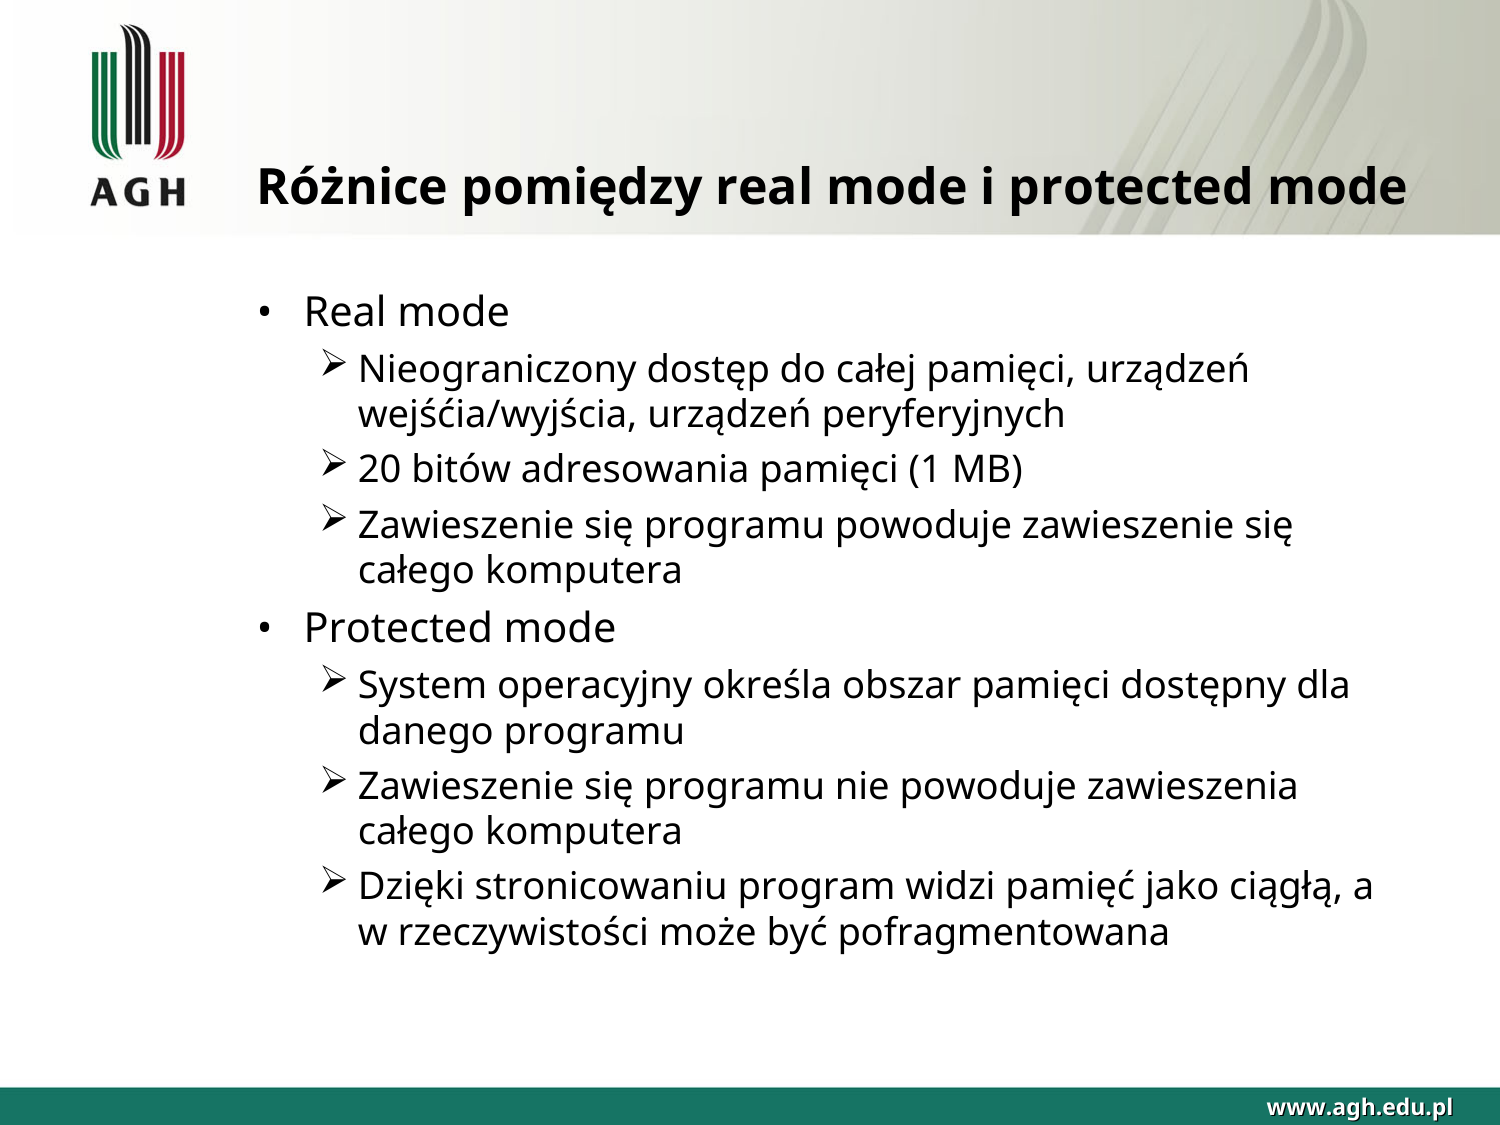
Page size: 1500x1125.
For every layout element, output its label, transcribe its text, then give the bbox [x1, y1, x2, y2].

title Różnice pomiędzy real mode i protected mode [242, 117, 1436, 253]
list Real mode Nieograniczony dostęp do całej pamięci, urządzeń wejśćia/wyjścia, urządzeń peryferyjnych 20 bitów adresowania pamięci (1 MB) Zawieszenie się programu powoduje zawieszenie się całego komputera Protected mode System operacyjny określa obszar pamięci dostępny dla danego programu Zawieszenie się programu nie powoduje zawieszenia całego komputera Dzięki stronicowaniu program widzi pamięć jako ciągłą, a w rzeczywistości może być pofragmentowana [242, 277, 1425, 969]
text_box www.agh.edu.pl [1251, 1084, 1500, 1125]
picture [0, 0, 1500, 1125]
